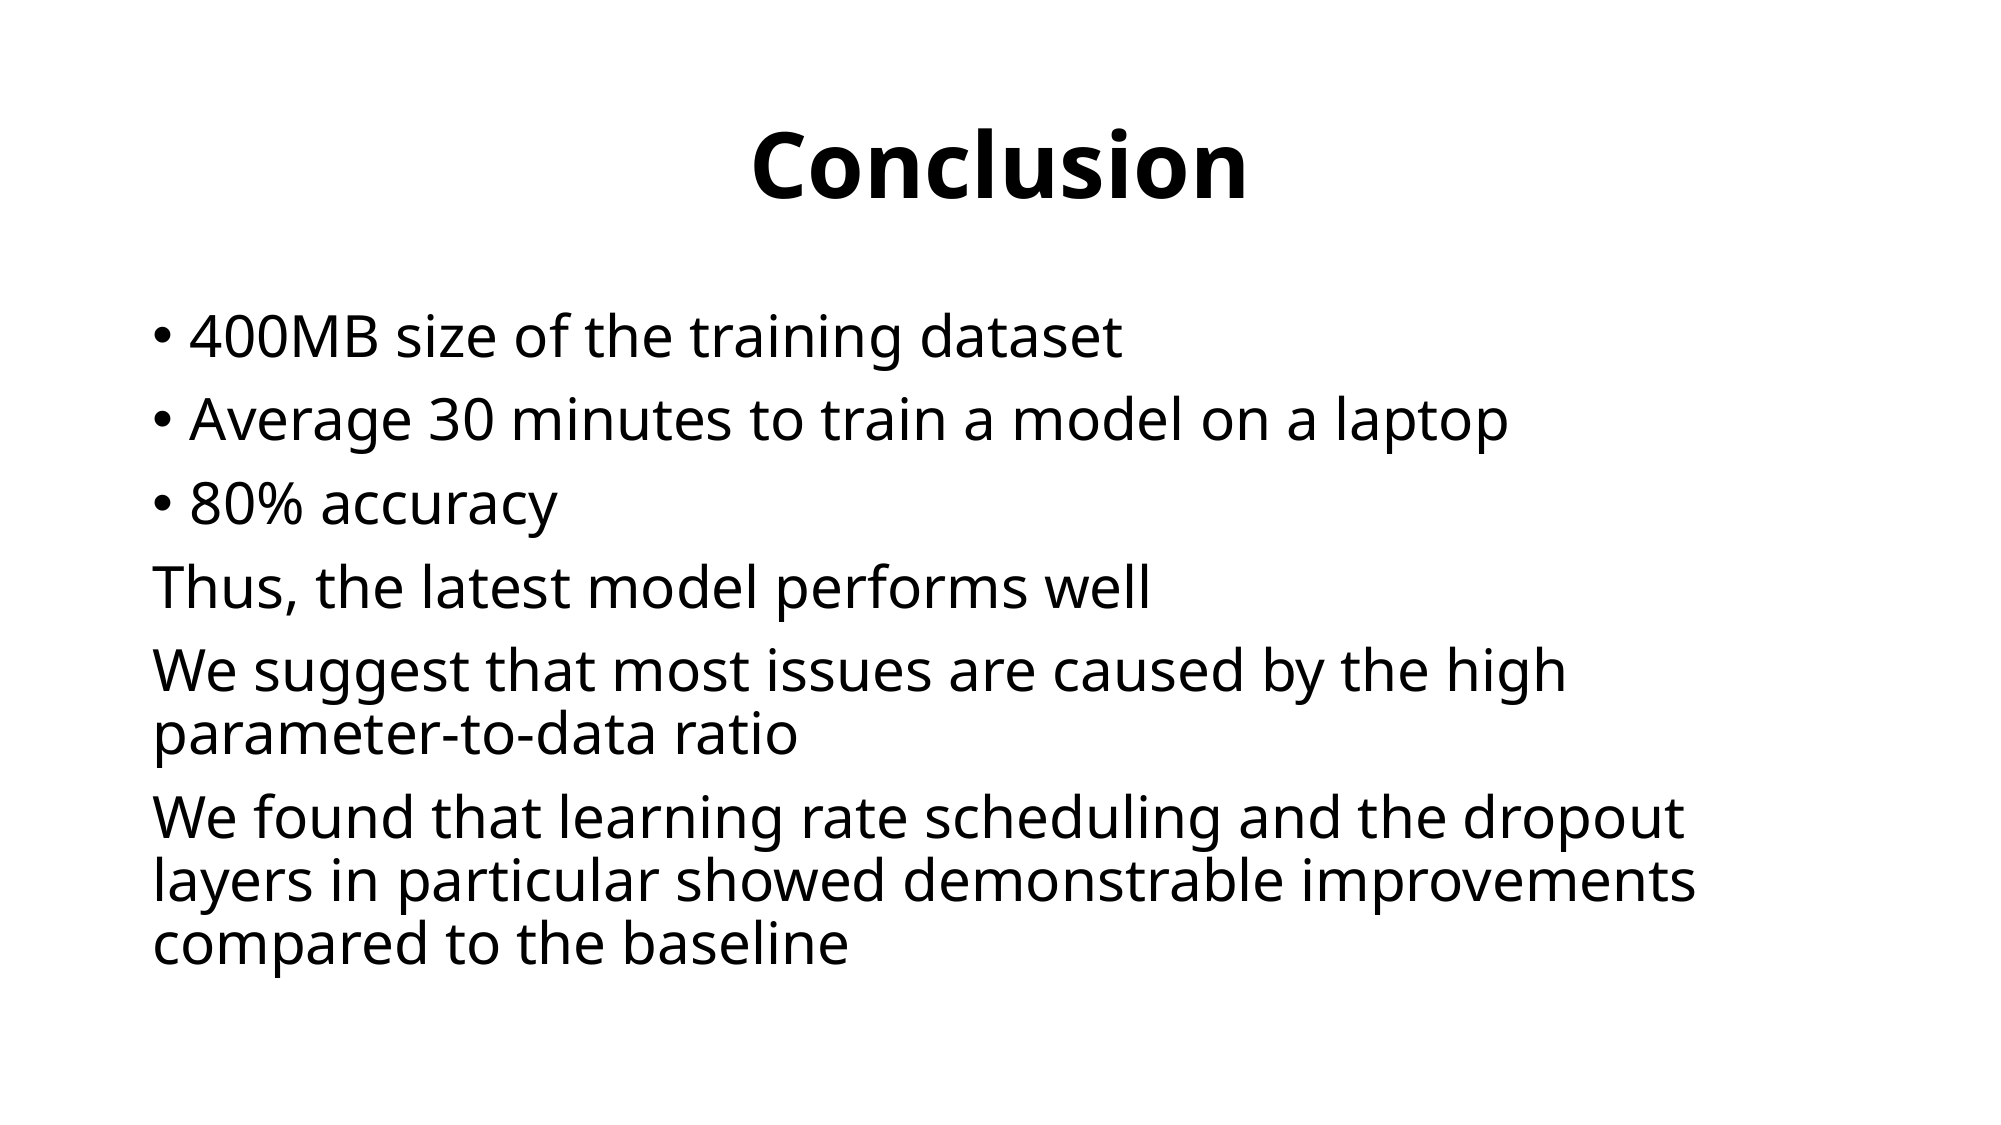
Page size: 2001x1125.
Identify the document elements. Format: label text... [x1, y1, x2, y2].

title Conclusion [137, 59, 1863, 278]
list 400MB size of the training dataset Average 30 minutes to train a model on a laptop 80% accuracy Thus, the latest model performs well We suggest that most issues are caused by the high parameter-to-data ratio We found that learning rate scheduling and the dropout layers in particular showed demonstrable improvements compared to the baseline [137, 299, 1863, 1014]
